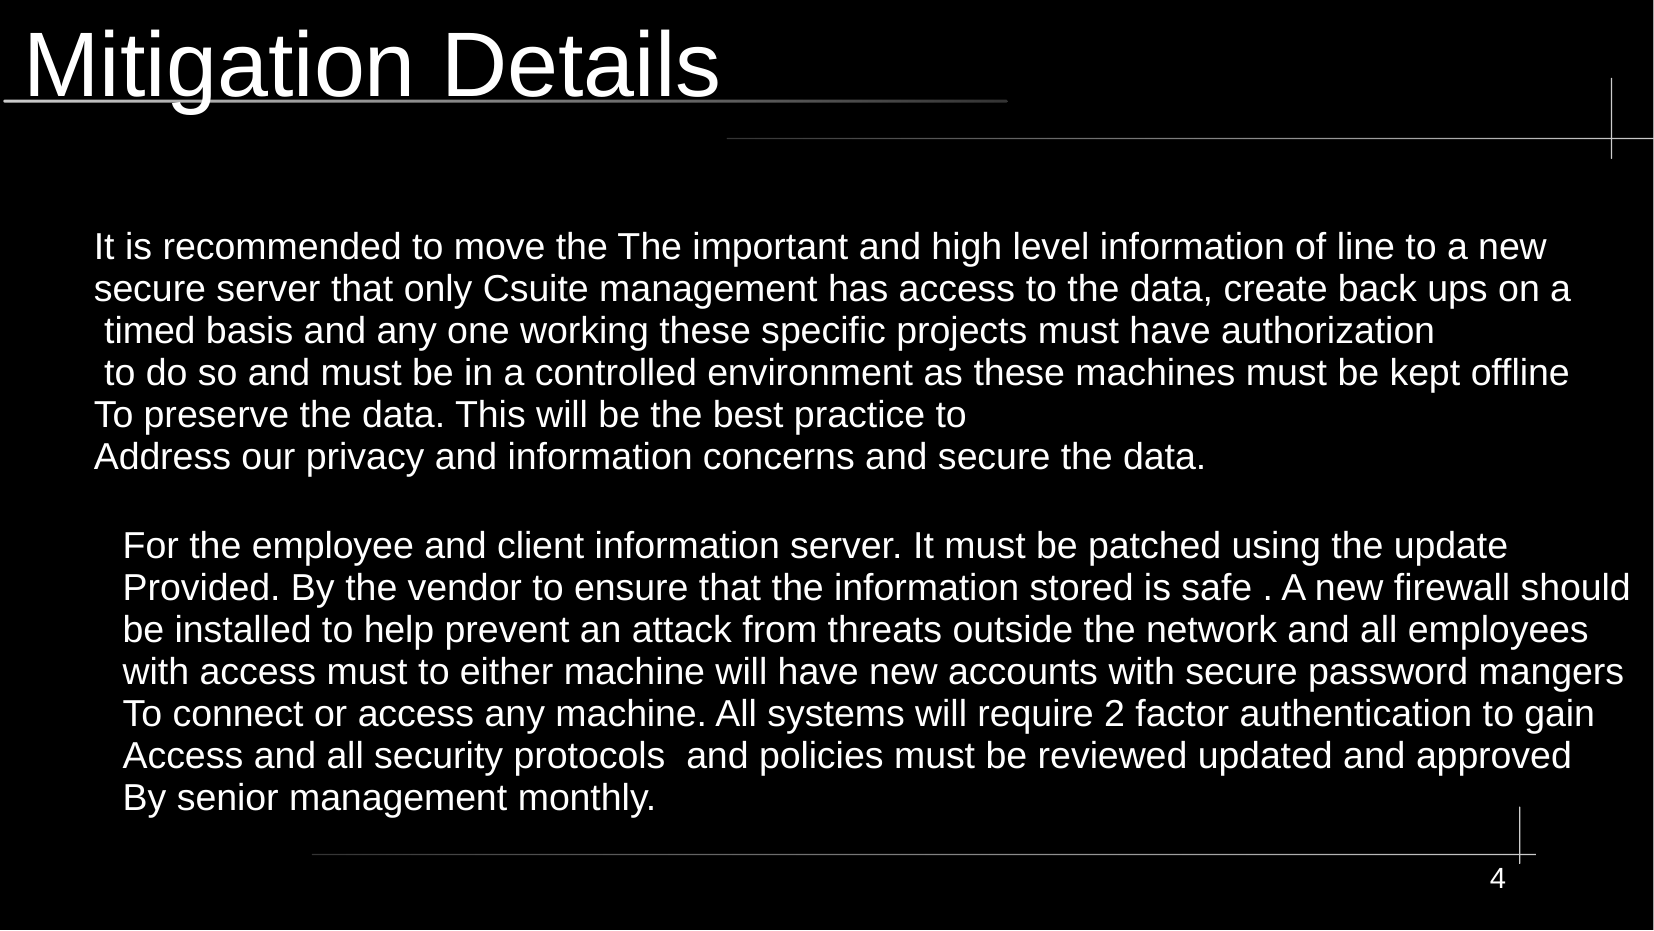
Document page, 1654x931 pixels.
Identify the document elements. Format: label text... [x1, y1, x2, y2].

text_box For the employee and client information server. It must be patched using the update Provided. By the vendor to ensure that the information stored is safe . A new firewall should be installed to help prevent an attack from threats outside the network and all employees with access must to either machine will have new accounts with secure password mangers To connect or access any machine. All systems will require 2 factor authentication to gain Access and all security protocols and policies must be reviewed updated and approved By senior management monthly. [108, 517, 1654, 826]
title Mitigation Details [23, 11, 1589, 119]
text_box It is recommended to move the The important and high level information of line to a new secure server that only Csuite management has access to the data, create back ups on a timed basis and any one working these specific projects must have authorization to do so and must be in a controlled environment as these machines must be kept offline To preserve the data. This will be the best practice to Address our privacy and information concerns and secure the data. [78, 218, 1587, 527]
